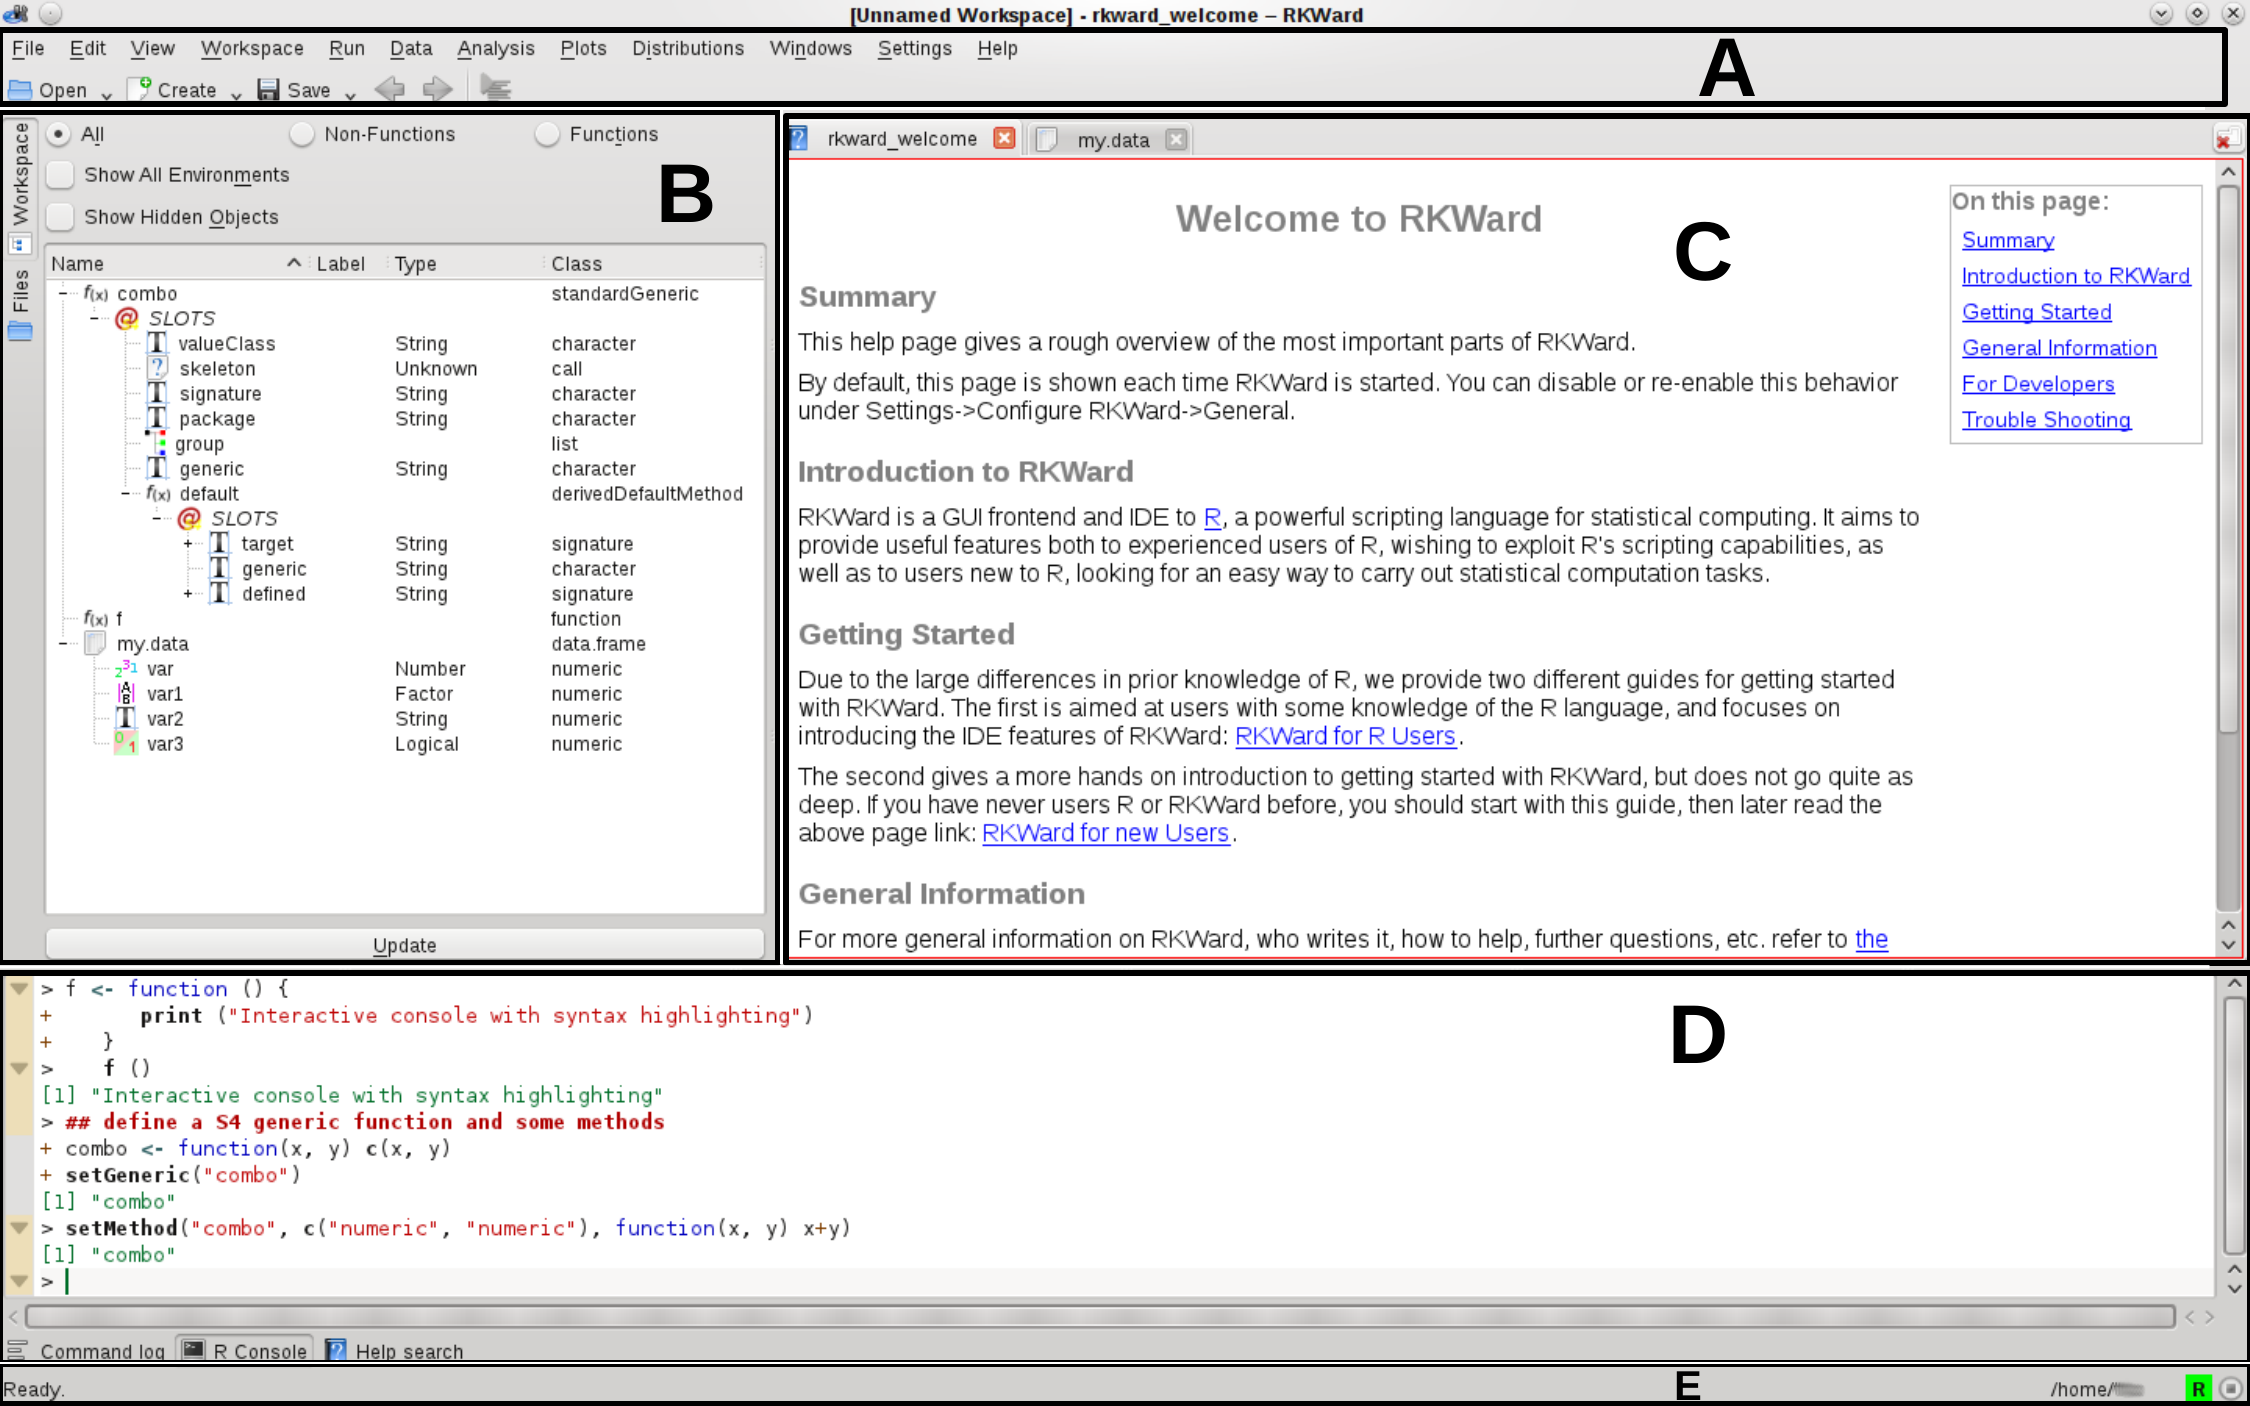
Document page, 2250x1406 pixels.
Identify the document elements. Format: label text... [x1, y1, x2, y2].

text_box D [1654, 981, 1765, 1098]
picture [3, 976, 2247, 1360]
picture [789, 119, 2247, 960]
picture [1765, 1367, 2247, 1401]
picture [1795, 33, 2222, 101]
text_box B [642, 140, 749, 259]
text_box A [1682, 14, 1795, 107]
picture [0, 0, 2250, 113]
picture [3, 1367, 1659, 1401]
picture [3, 115, 775, 960]
text_box A [1682, 119, 1795, 123]
text_box C [1658, 198, 1768, 315]
text_box E [1659, 1355, 1765, 1362]
picture [0, 966, 2250, 970]
picture [3, 33, 1682, 101]
text_box E [1659, 1364, 1765, 1406]
